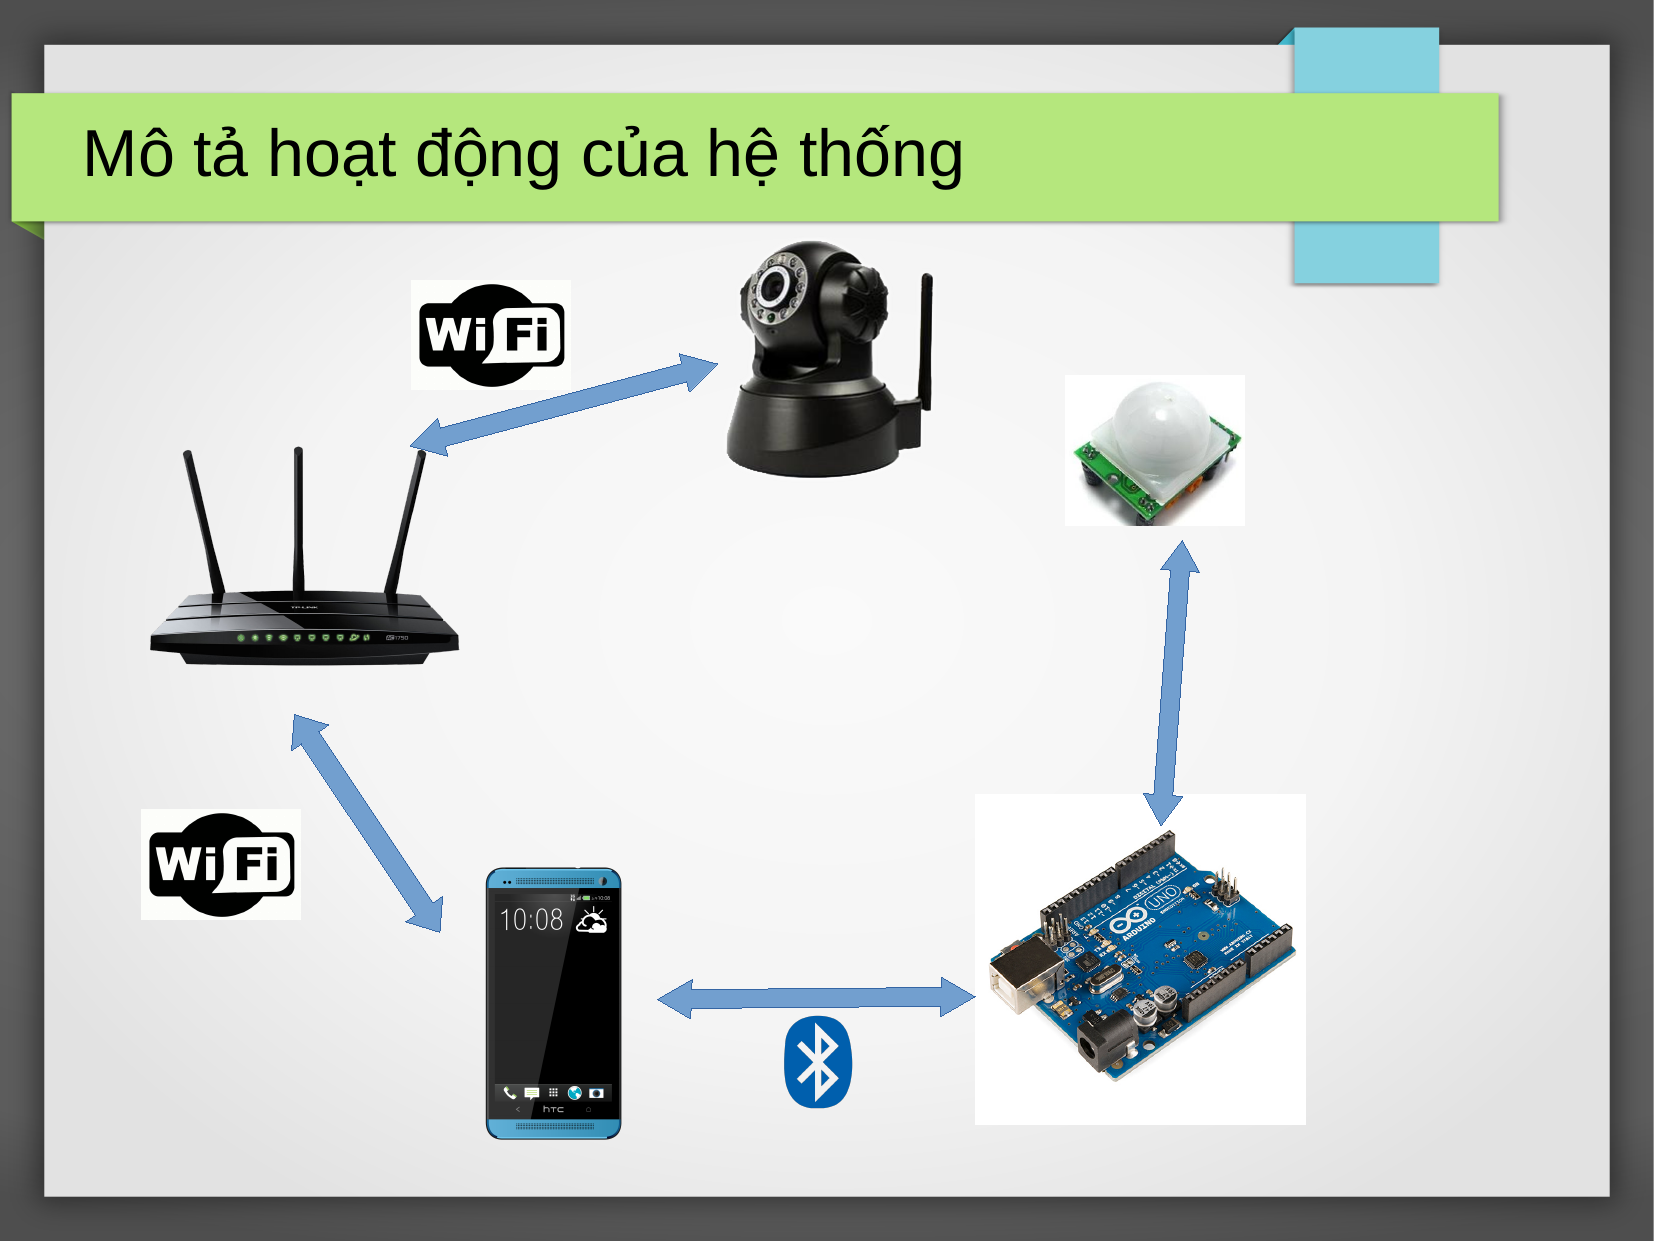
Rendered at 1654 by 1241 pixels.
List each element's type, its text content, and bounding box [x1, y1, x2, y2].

picture [0, 0, 1654, 1241]
text_box [1143, 540, 1200, 826]
text_box [657, 979, 705, 1019]
title Mô tả hoạt động của hệ thống [82, 94, 1264, 213]
text_box [931, 977, 976, 1017]
text_box [410, 353, 718, 457]
text_box [291, 714, 443, 933]
